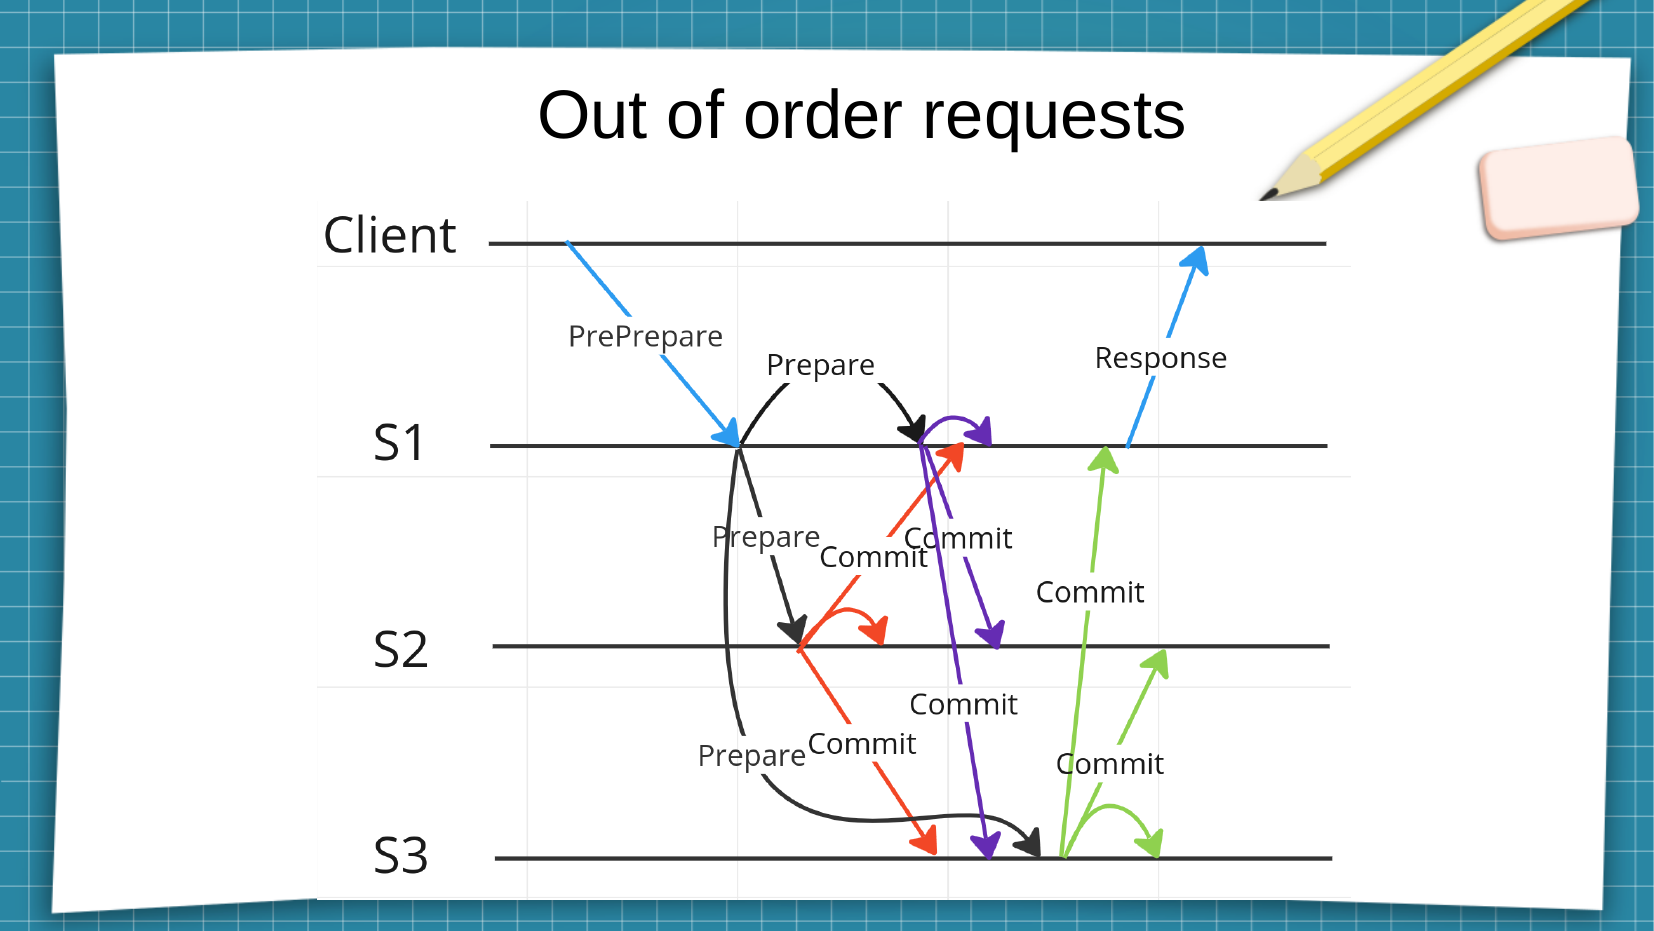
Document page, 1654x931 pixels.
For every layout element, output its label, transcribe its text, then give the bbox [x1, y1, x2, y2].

title Out of order requests [82, 37, 1571, 193]
picture [0, 0, 1654, 931]
